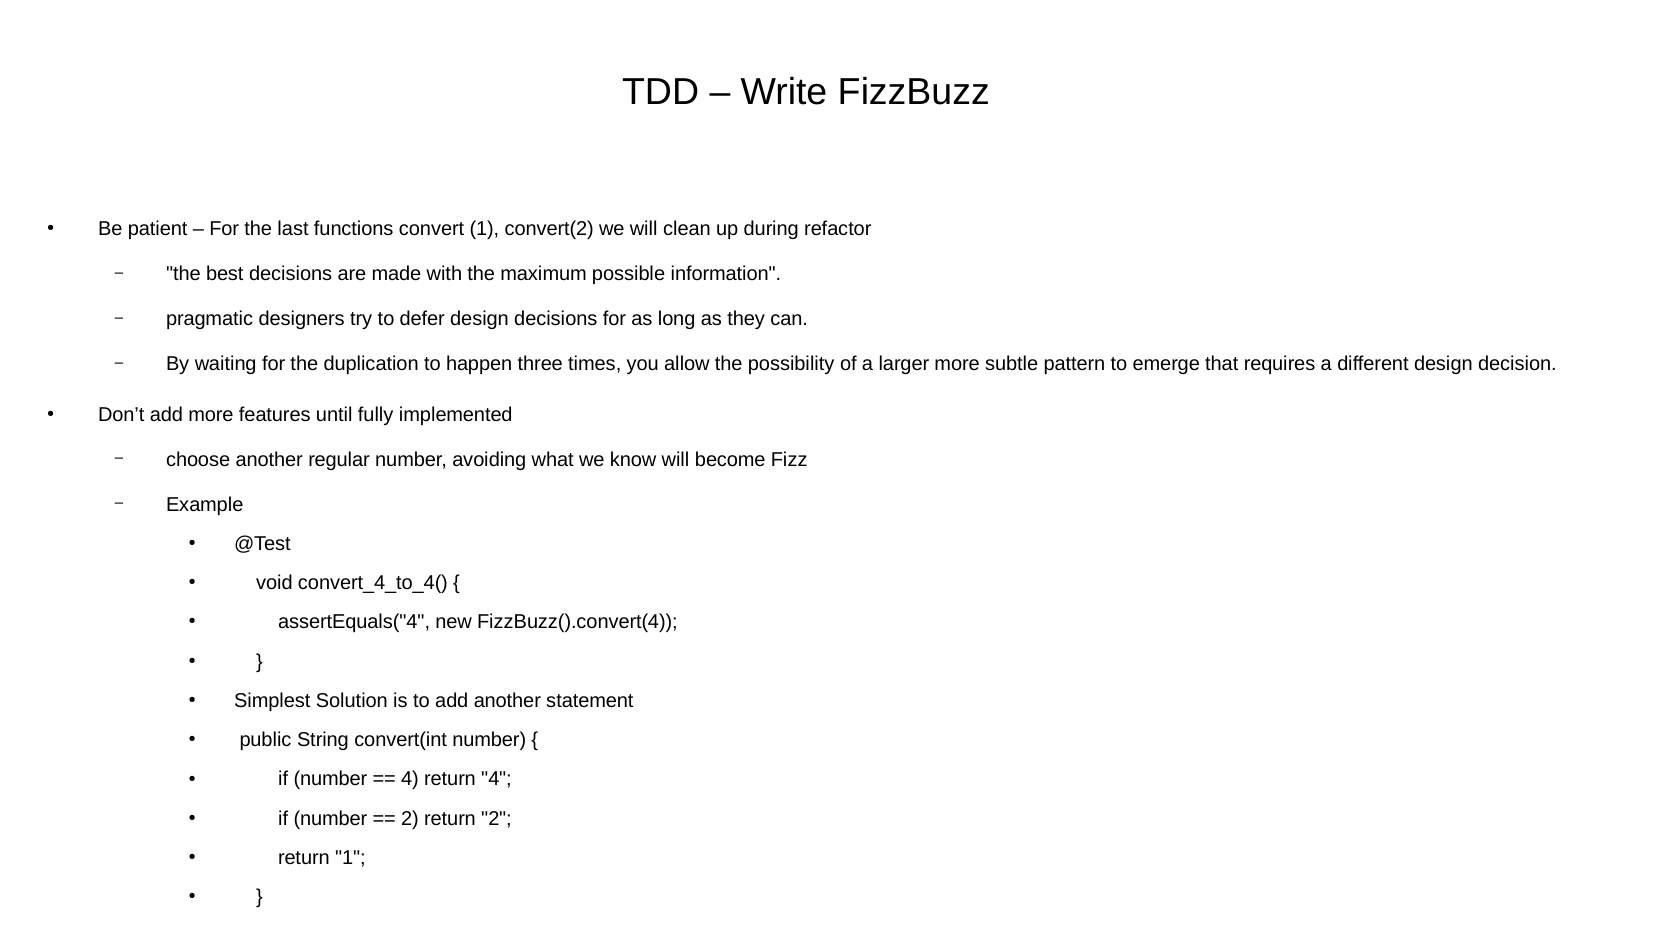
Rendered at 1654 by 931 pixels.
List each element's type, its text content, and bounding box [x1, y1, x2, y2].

title [82, 37, 1571, 193]
text_box TDD – Write FizzBuzz [607, 63, 1006, 121]
list Be patient – For the last functions convert (1), convert(2) we will clean up during refactor "the best decisions are made with the maximum possible information". pragmatic designers try to defer design decisions for as long as they can. By waiting for the duplication to happen three times, you allow the possibility of a larger more subtle pattern to emerge that requires a different design decision. Don’t add more features until fully implemented choose another regular number, avoiding what we know will become Fizz Example @Test void convert_4_to_4() { assertEquals("4", new FizzBuzz().convert(4)); } Simplest Solution is to add another statement public String convert(int number) { if (number == 4) return "4"; if (number == 2) return "2"; return "1"; } [30, 217, 1571, 916]
